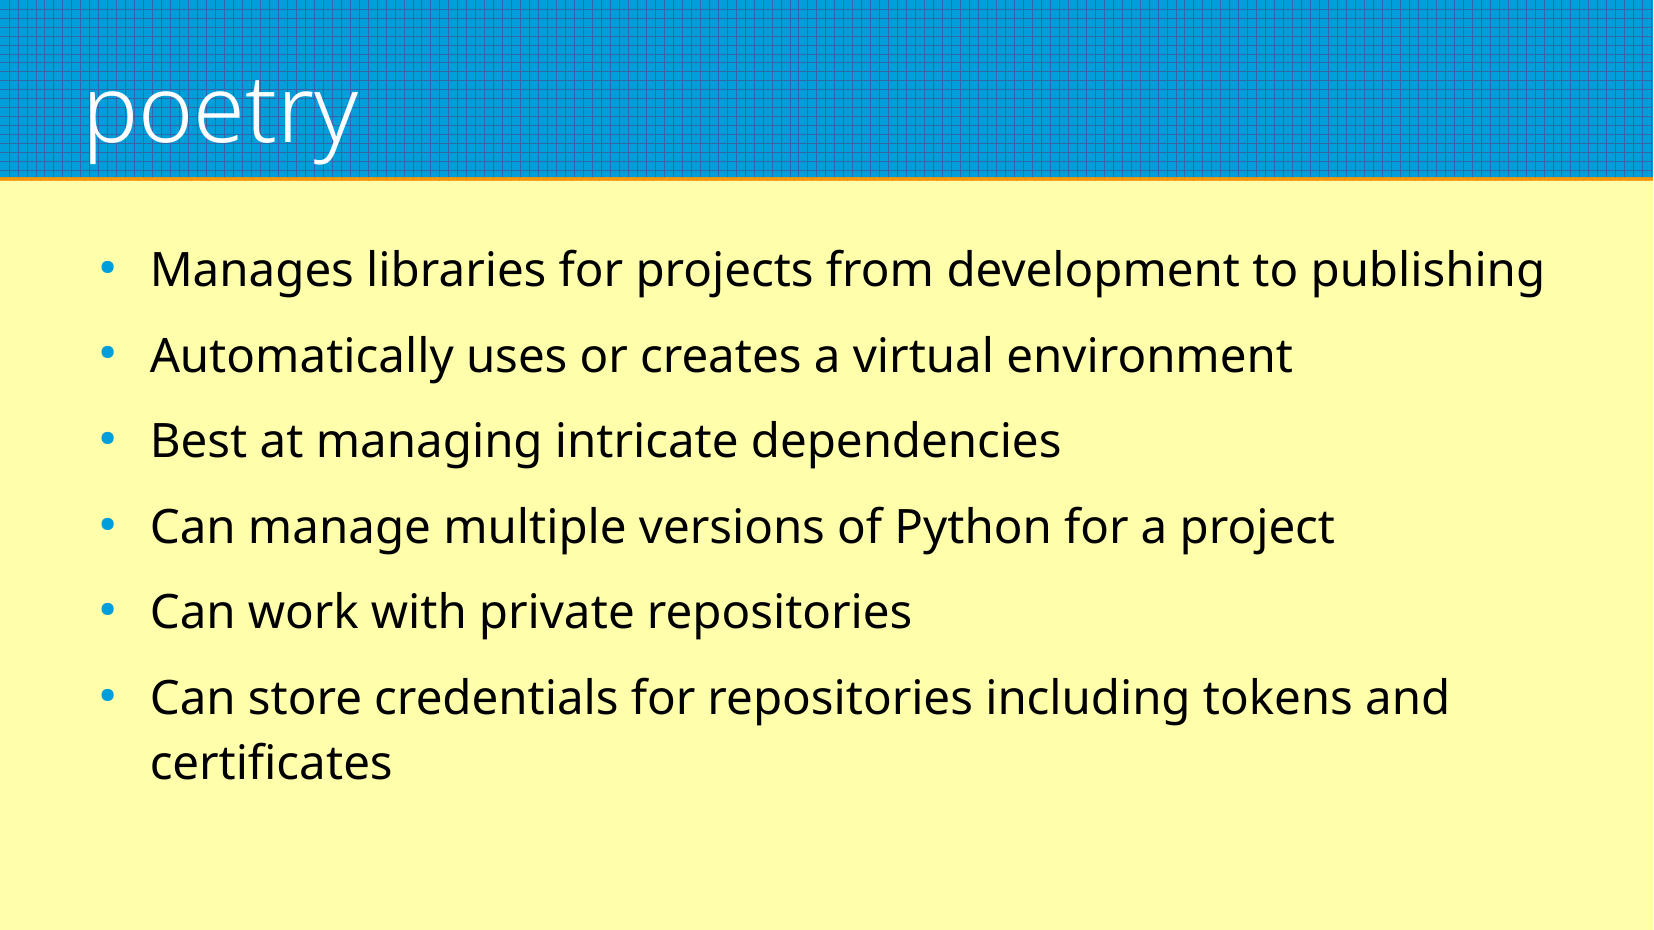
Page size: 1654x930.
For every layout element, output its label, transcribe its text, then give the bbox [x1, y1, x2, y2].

list Manages libraries for projects from development to publishing Automatically uses or creates a virtual environment Best at managing intricate dependencies Can manage multiple versions of Python for a project Can work with private repositories Can store credentials for repositories including tokens and certificates [82, 236, 1562, 810]
title poetry [82, 14, 1571, 171]
